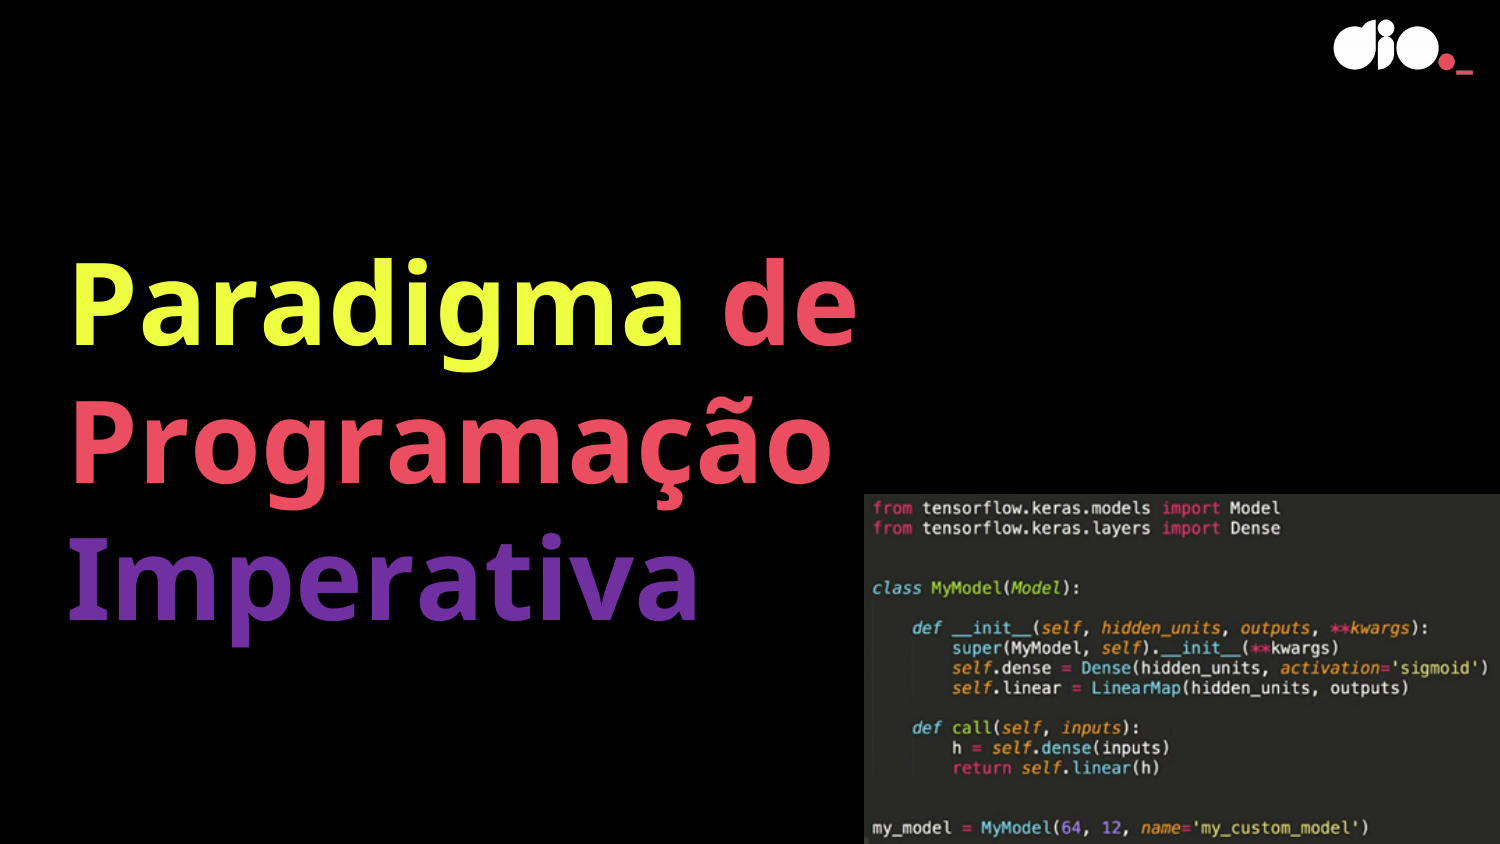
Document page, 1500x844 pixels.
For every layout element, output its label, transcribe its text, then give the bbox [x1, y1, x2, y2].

text_box [0, 0, 1500, 844]
picture [864, 495, 1500, 844]
picture [1333, 19, 1473, 75]
text_box Paradigma de Programação Imperativa [51, 216, 1270, 366]
